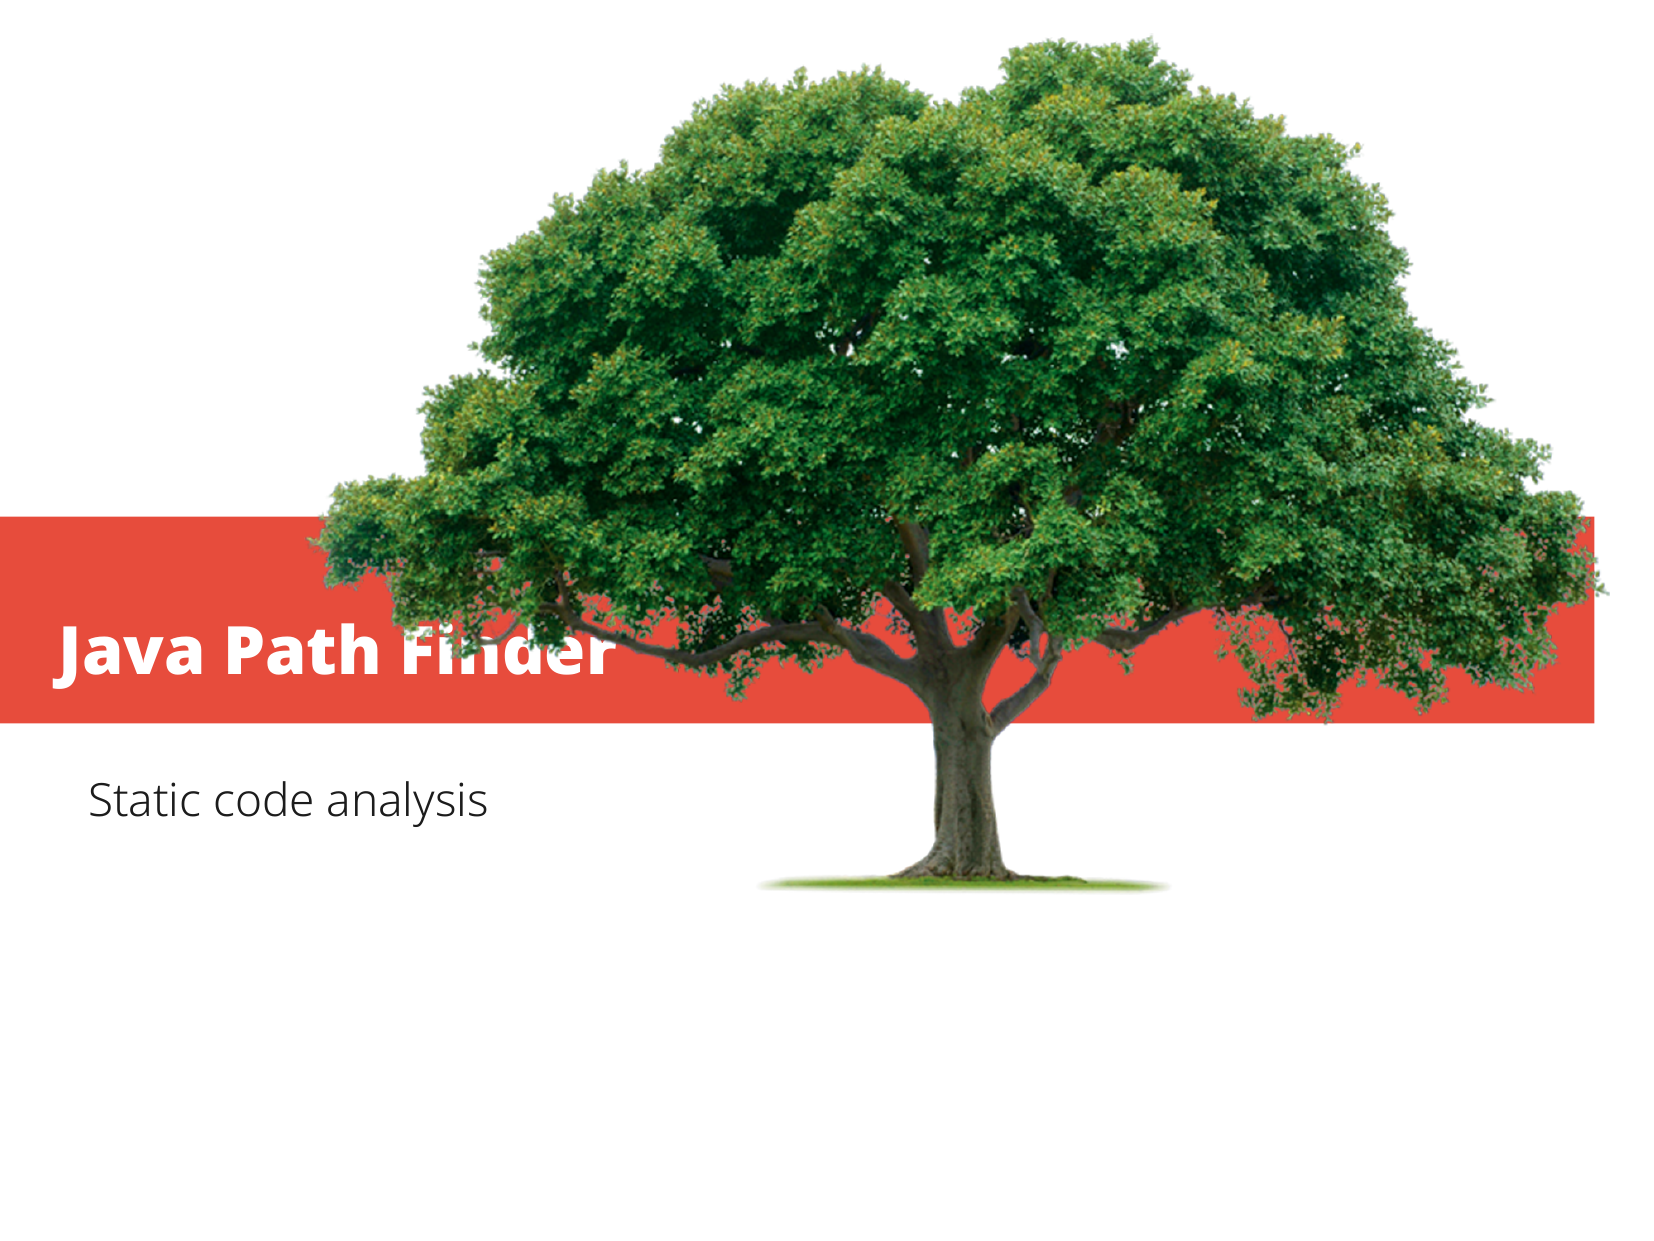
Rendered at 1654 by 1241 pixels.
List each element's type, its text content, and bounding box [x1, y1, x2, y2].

picture [132, 0, 1654, 895]
subtitle Static code analysis [88, 767, 1595, 1182]
title Java Path Finder [59, 546, 132, 694]
